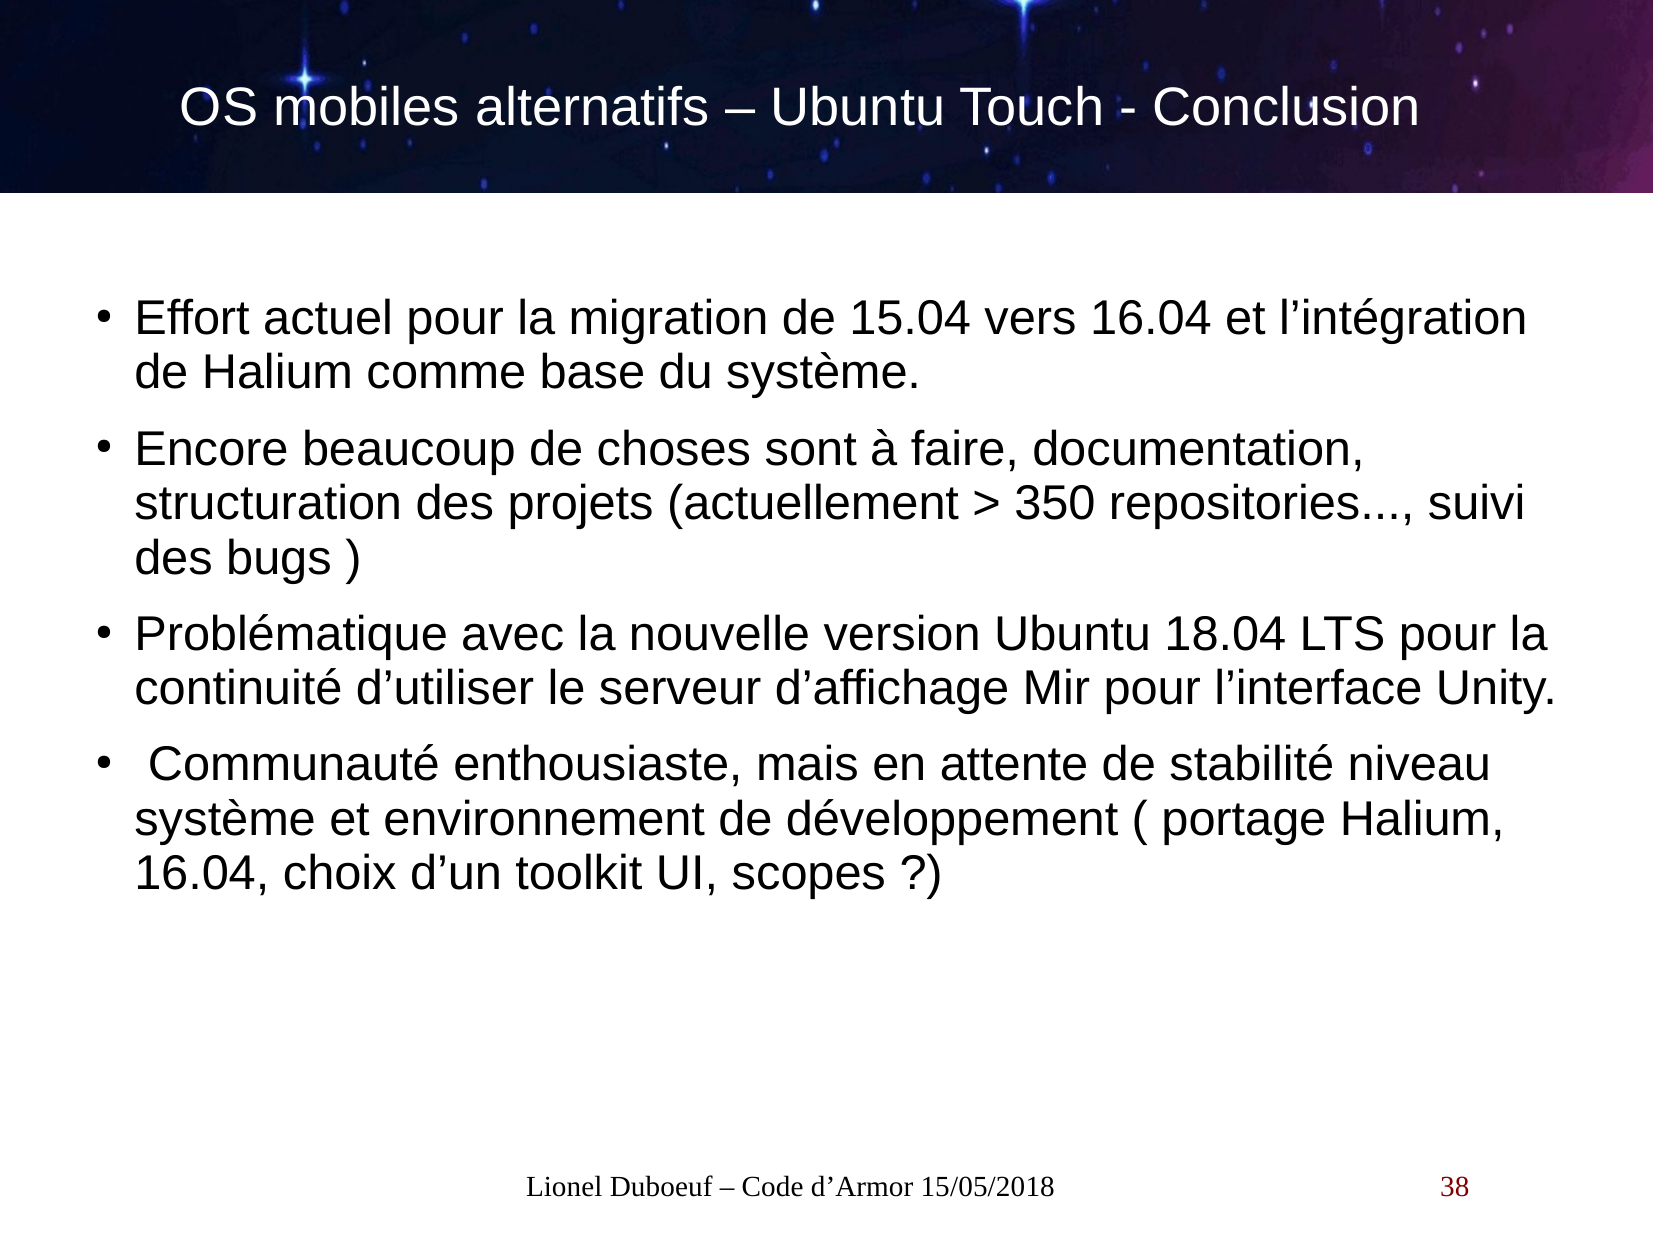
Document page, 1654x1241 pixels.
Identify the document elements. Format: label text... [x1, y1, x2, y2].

list Effort actuel pour la migration de 15.04 vers 16.04 et l’intégration de Halium comme base du système. Encore beaucoup de choses sont à faire, documentation, structuration des projets (actuellement > 350 repositories..., suivi des bugs ) Problématique avec la nouvelle version Ubuntu 18.04 LTS pour la continuité d’utiliser le serveur d’affichage Mir pour l’interface Unity. Communauté enthousiaste, mais en attente de stabilité niveau système et environnement de développement ( portage Halium, 16.04, choix d’un toolkit UI, scopes ?) [82, 290, 1571, 1010]
title OS mobiles alternatifs – Ubuntu Touch - Conclusion [57, 2, 1546, 211]
picture [0, 0, 1653, 193]
